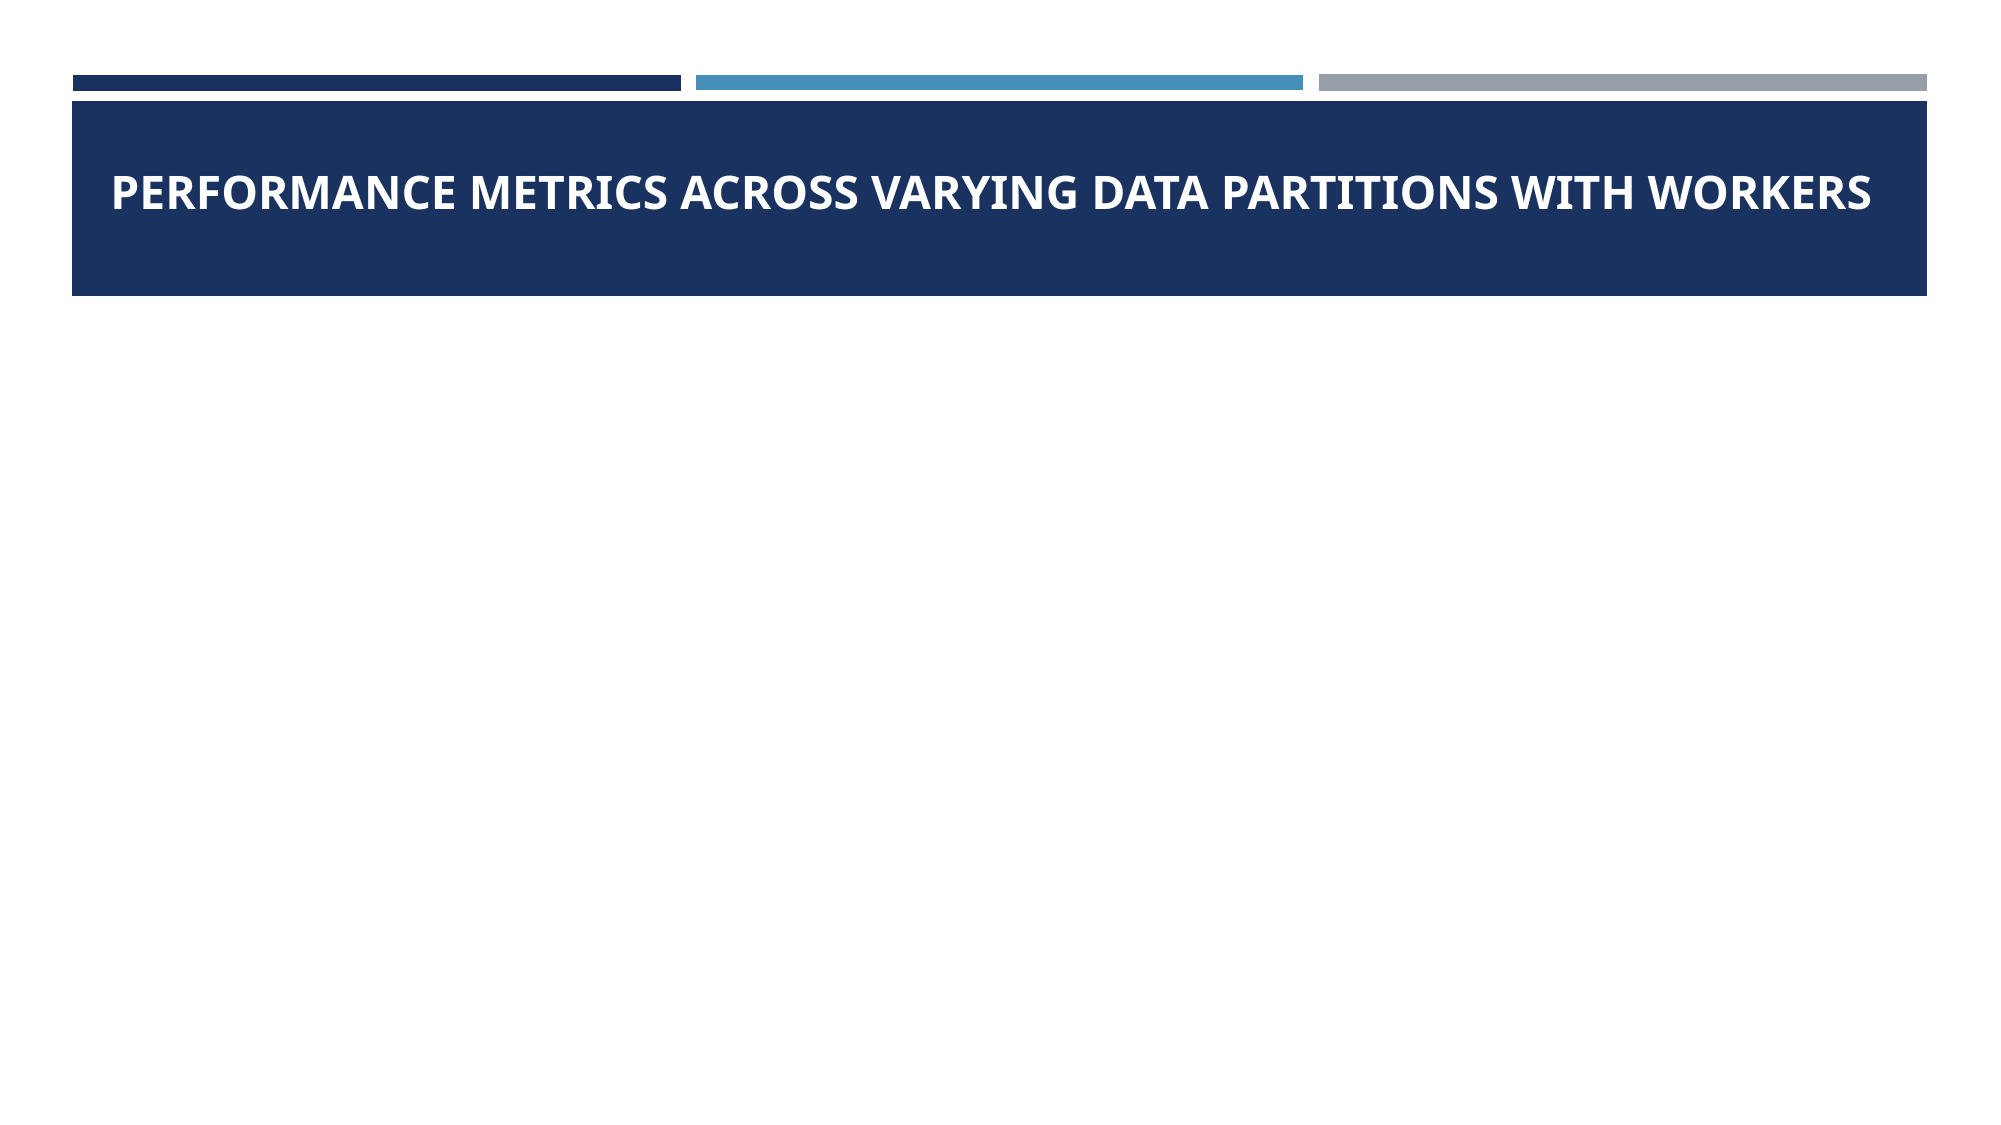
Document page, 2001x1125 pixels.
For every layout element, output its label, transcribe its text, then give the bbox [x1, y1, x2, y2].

title Performance Metrics Across Varying Data Partitions with Workers [95, 115, 1905, 282]
